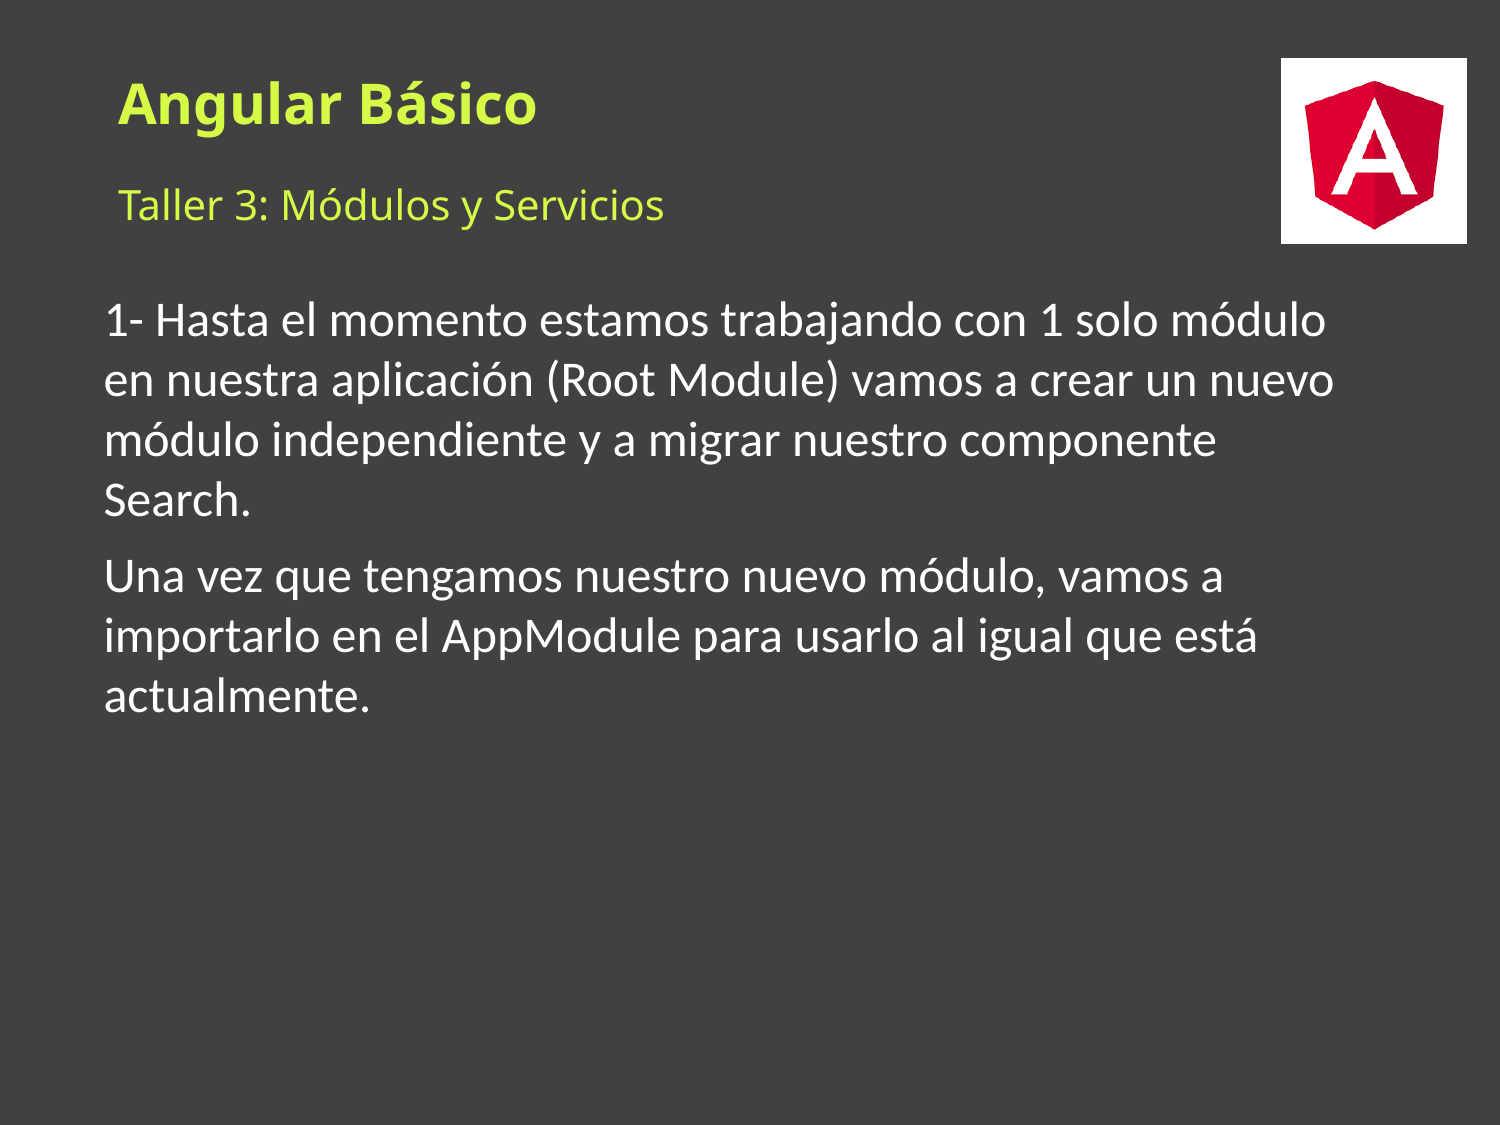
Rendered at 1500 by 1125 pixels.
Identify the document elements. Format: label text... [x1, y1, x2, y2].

list Taller 3: Módulos y Servicios [103, 163, 1282, 244]
picture [1281, 58, 1467, 244]
title Angular Básico [103, 59, 1282, 144]
list 1- Hasta el momento estamos trabajando con 1 solo módulo en nuestra aplicación (Root Module) vamos a crear un nuevo módulo independiente y a migrar nuestro componente Search. Una vez que tengamos nuestro nuevo módulo, vamos a importarlo en el AppModule para usarlo al igual que está actualmente. [88, 278, 1383, 993]
